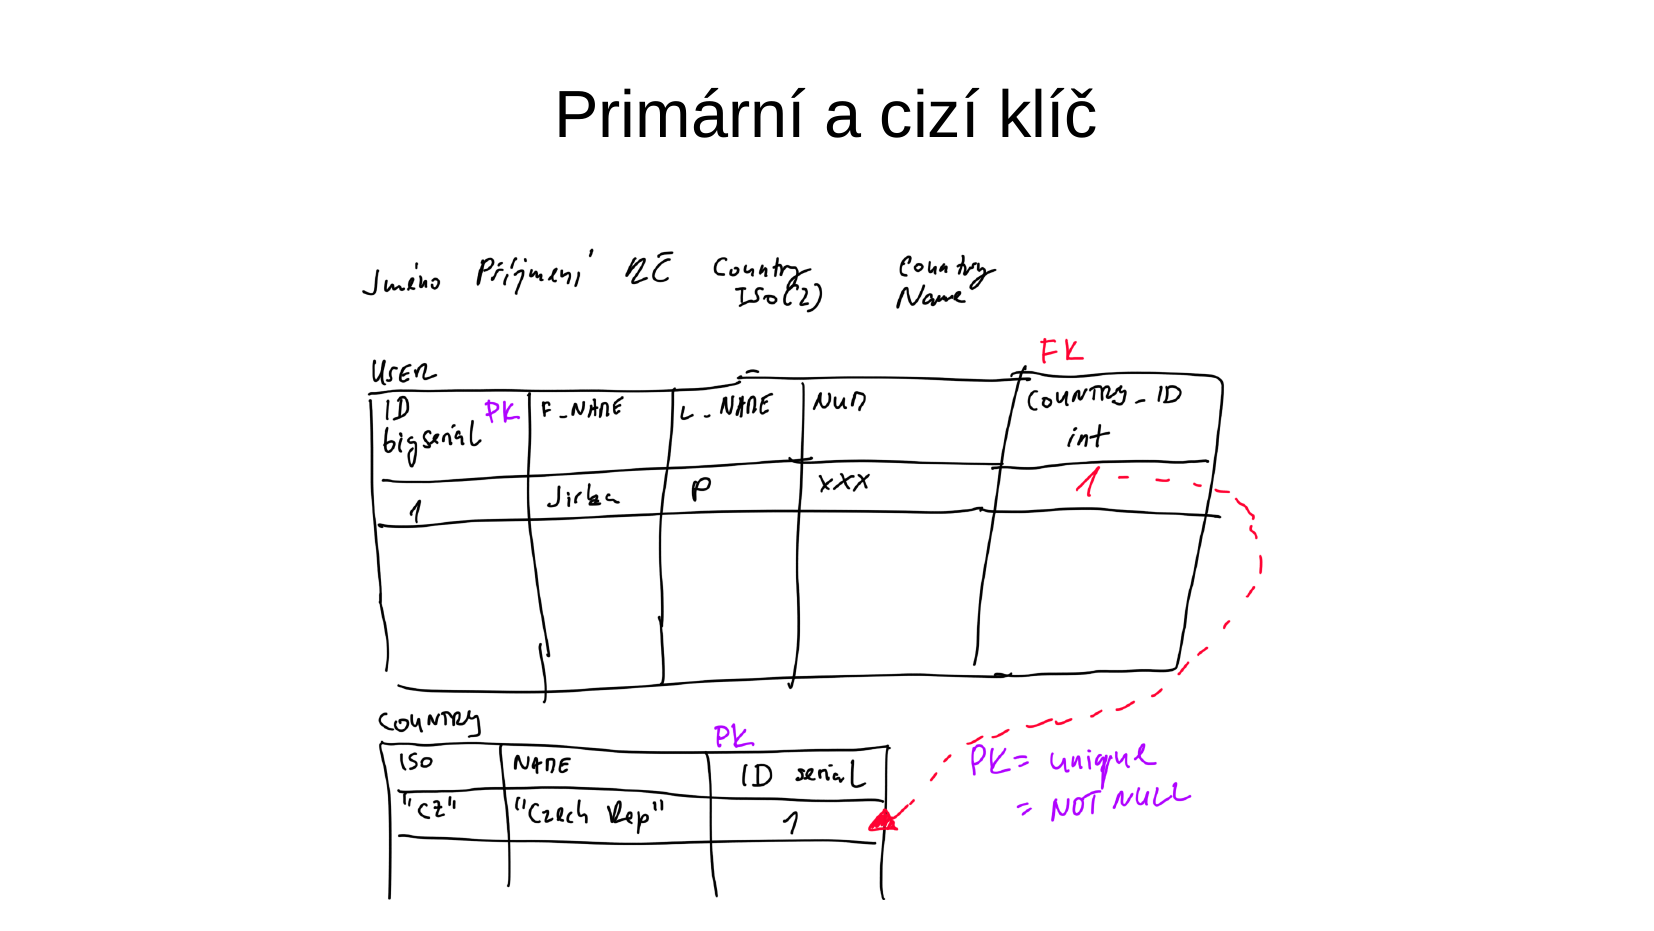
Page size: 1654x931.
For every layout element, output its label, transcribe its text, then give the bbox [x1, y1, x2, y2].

title Primární a cizí klíč [82, 37, 1571, 193]
picture [264, 203, 1426, 901]
